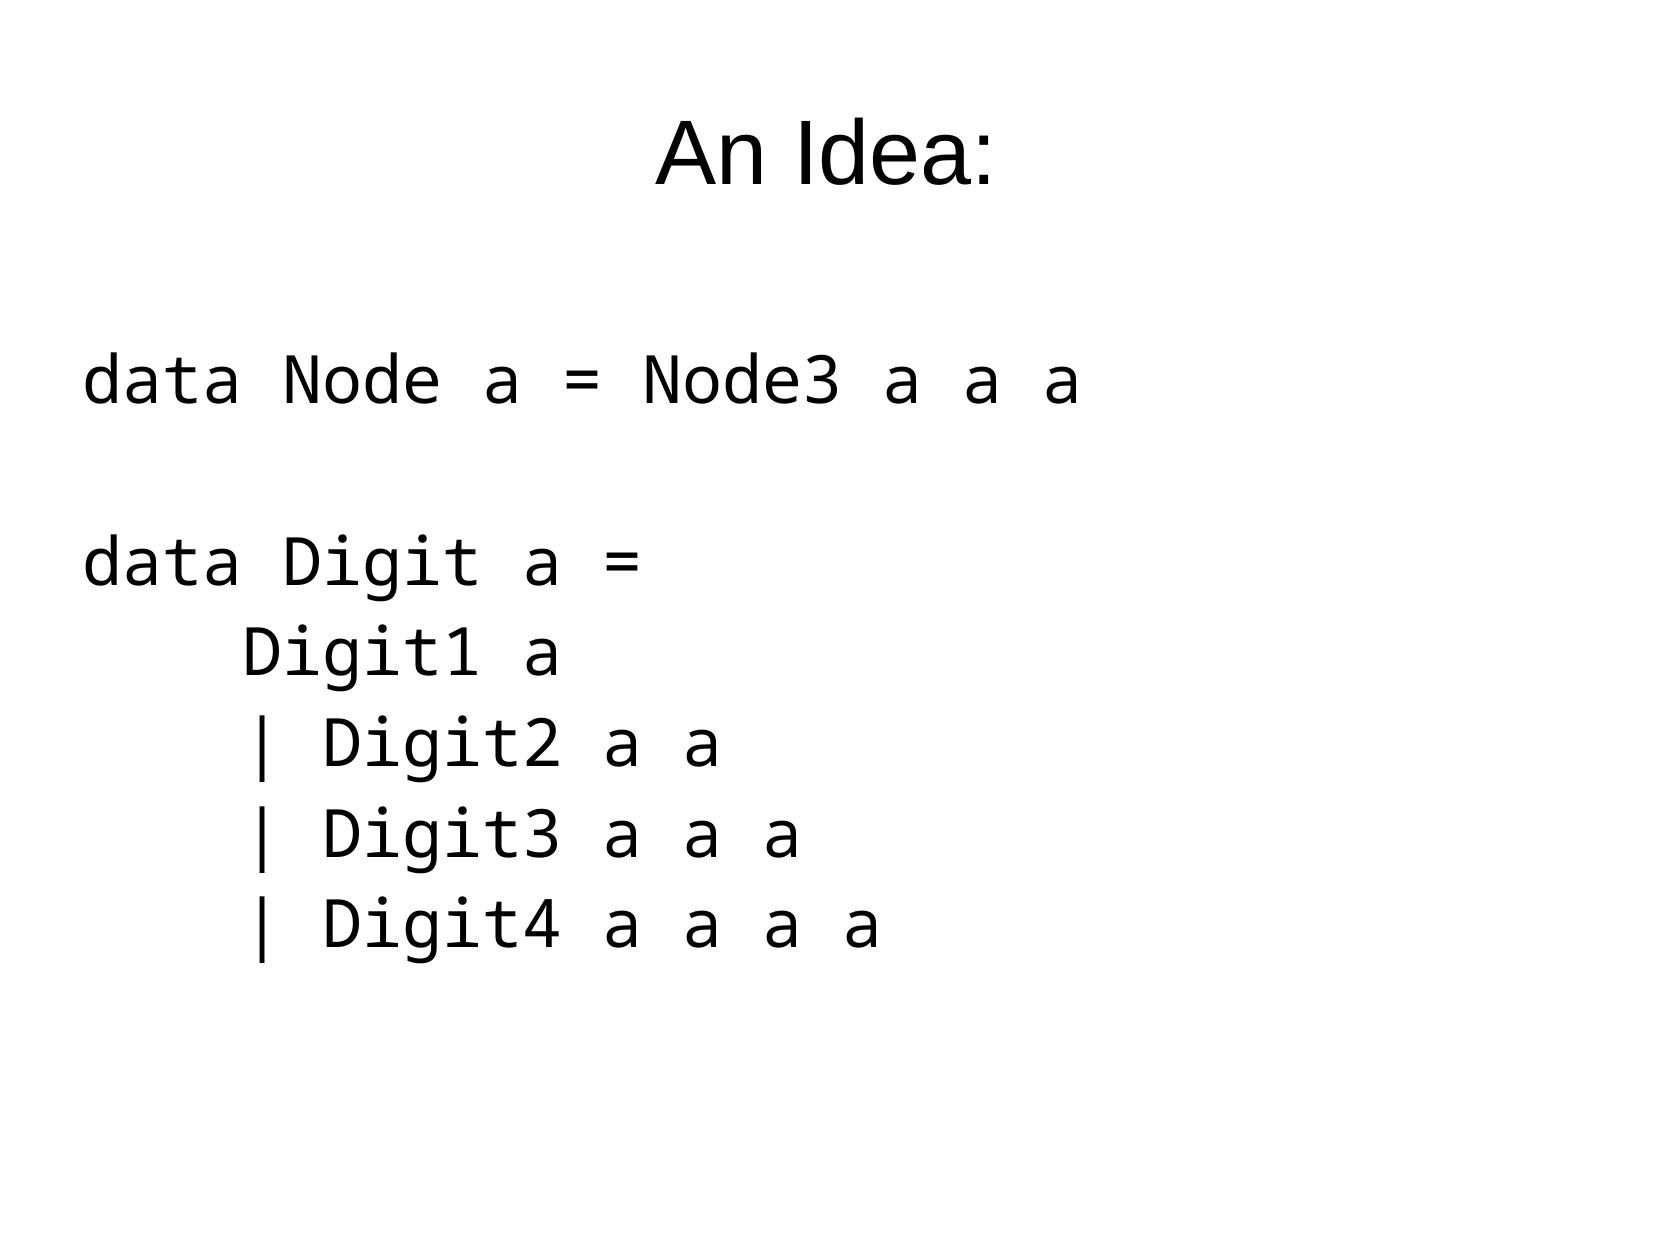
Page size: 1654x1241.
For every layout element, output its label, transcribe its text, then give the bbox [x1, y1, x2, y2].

subtitle data Node a = Node3 a a a data Digit a = Digit1 a | Digit2 a a | Digit3 a a a | Digit4 a a a a [82, 290, 1571, 1010]
title An Idea: [82, 49, 1571, 257]
